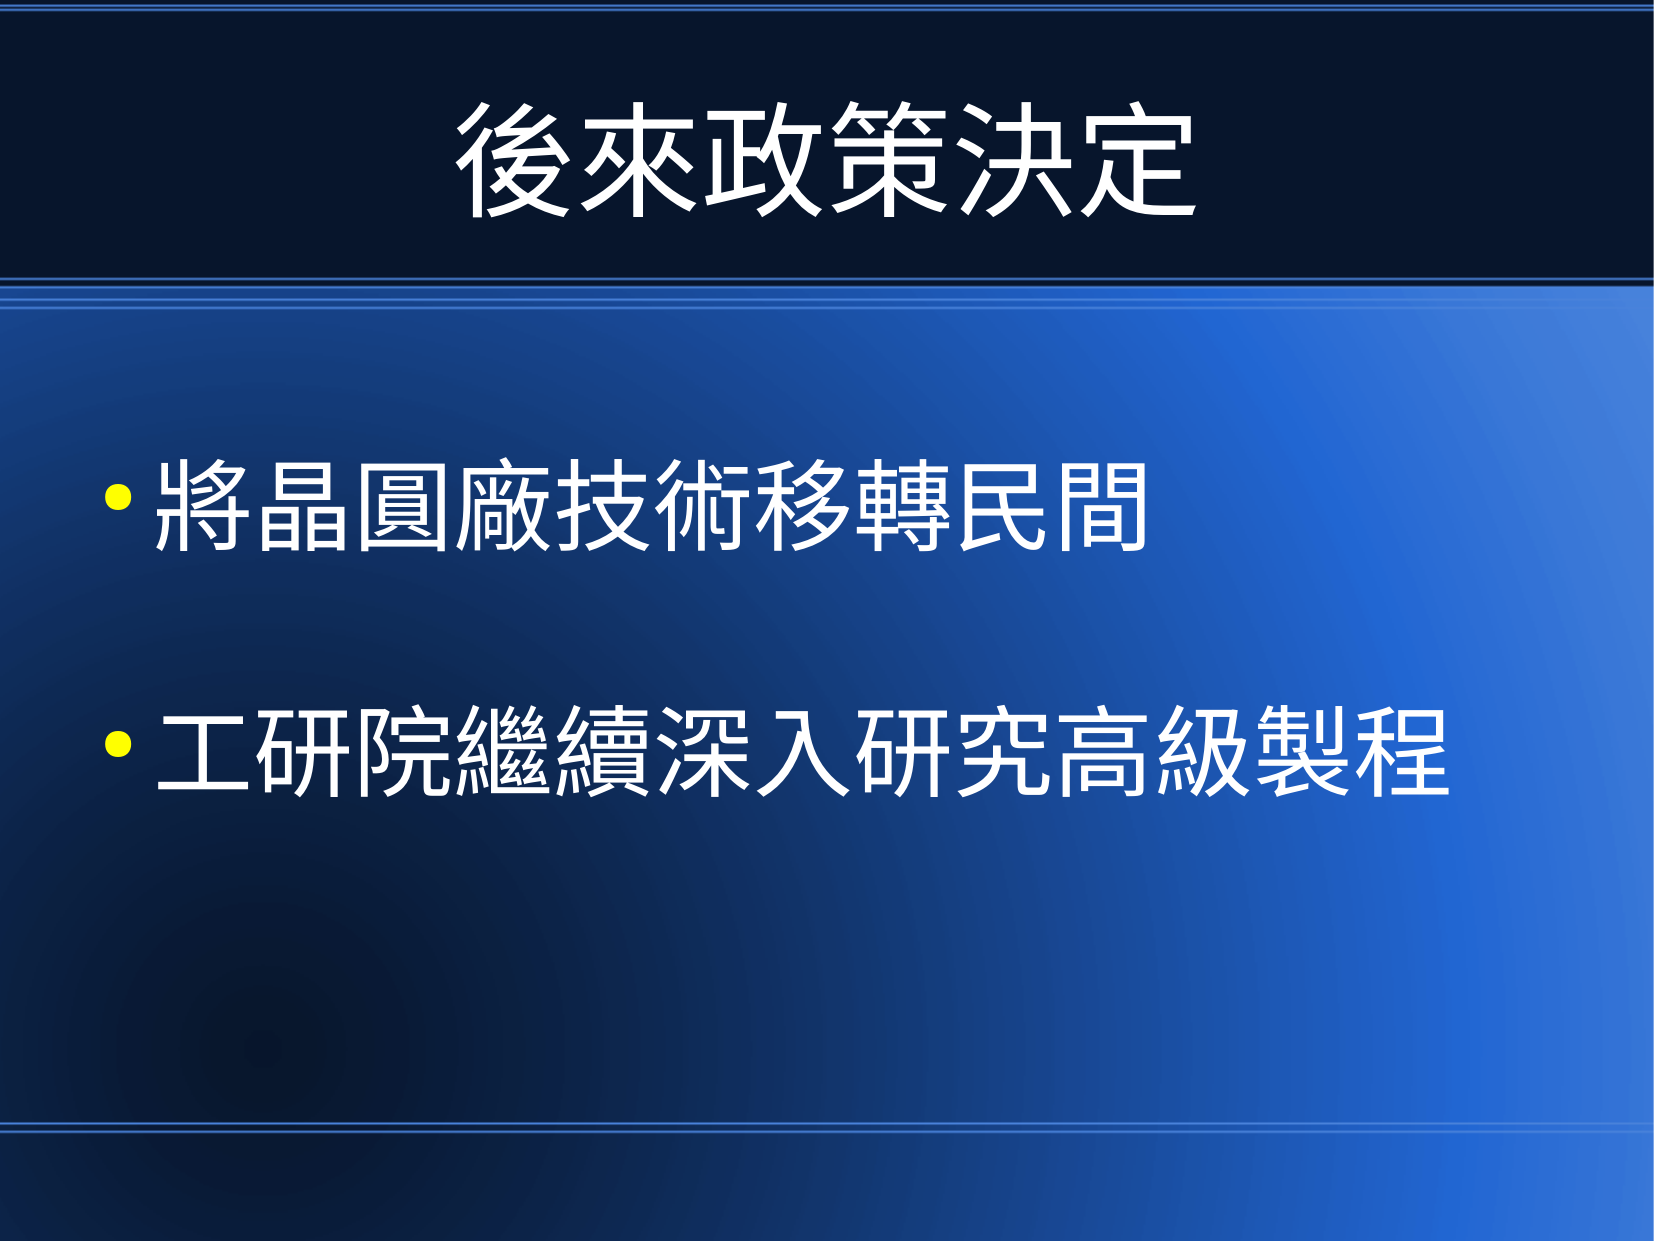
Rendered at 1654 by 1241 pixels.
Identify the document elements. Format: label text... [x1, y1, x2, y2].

list 將晶圓廠技術移轉民間 工研院繼續深入研究高級製程 [82, 355, 1571, 1241]
title 後來政策決定 [82, 49, 1571, 257]
picture [0, 0, 1654, 1241]
